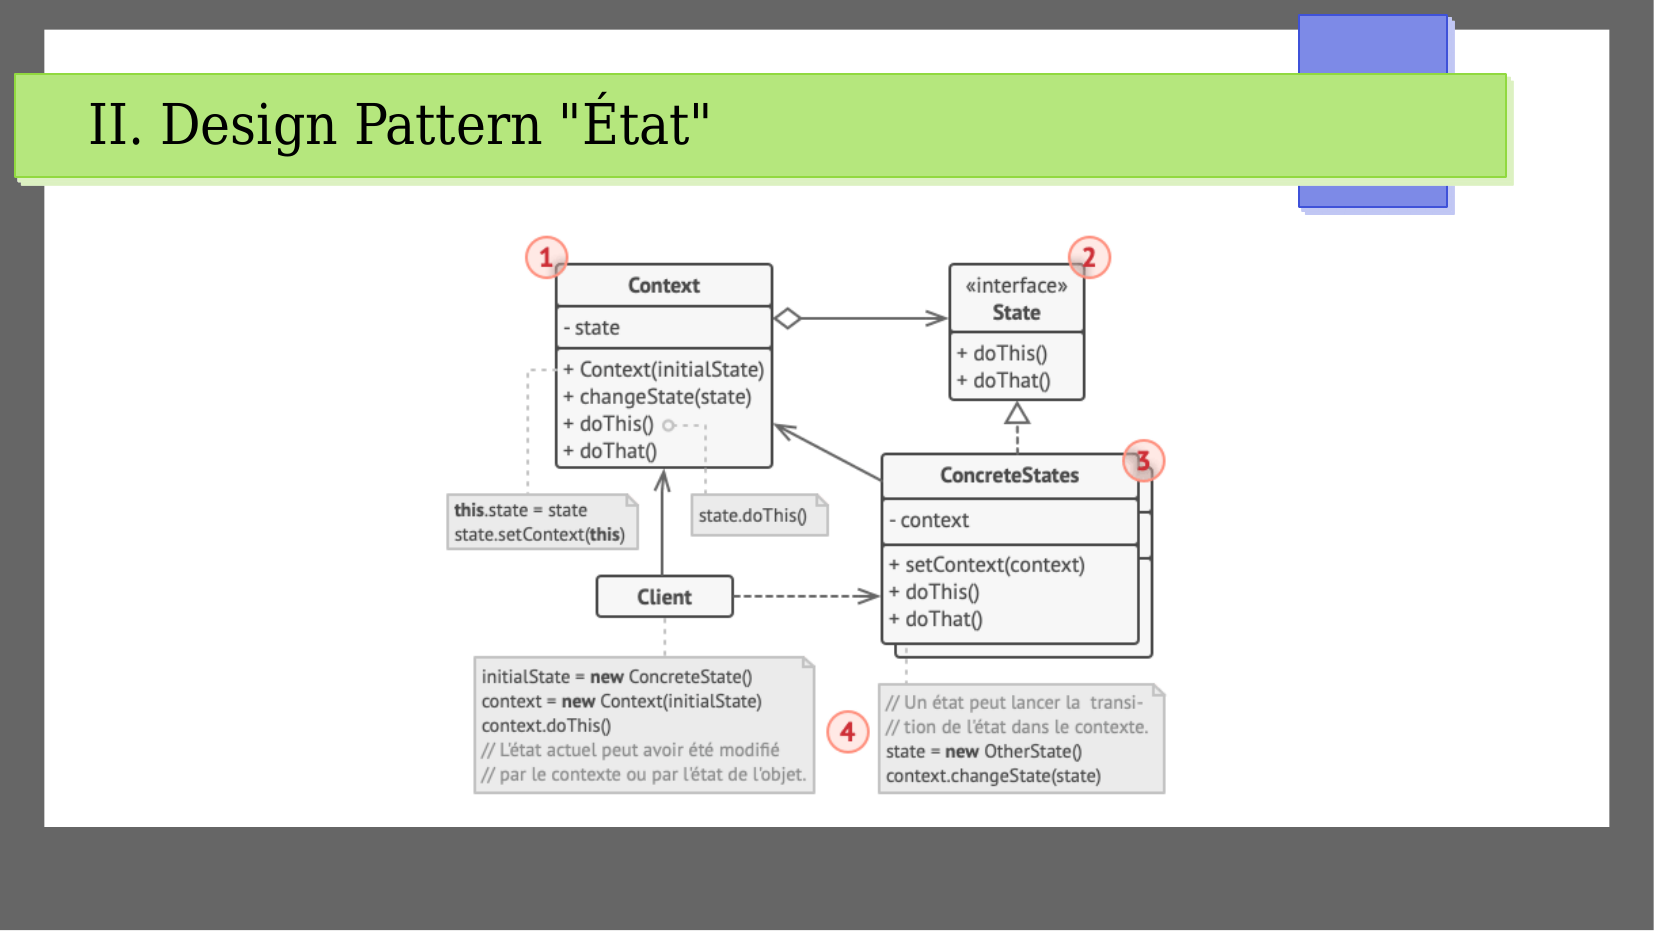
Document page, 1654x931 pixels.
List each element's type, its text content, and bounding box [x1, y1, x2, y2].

picture [437, 221, 1216, 813]
title II. Design Pattern "État" [88, 73, 1506, 178]
